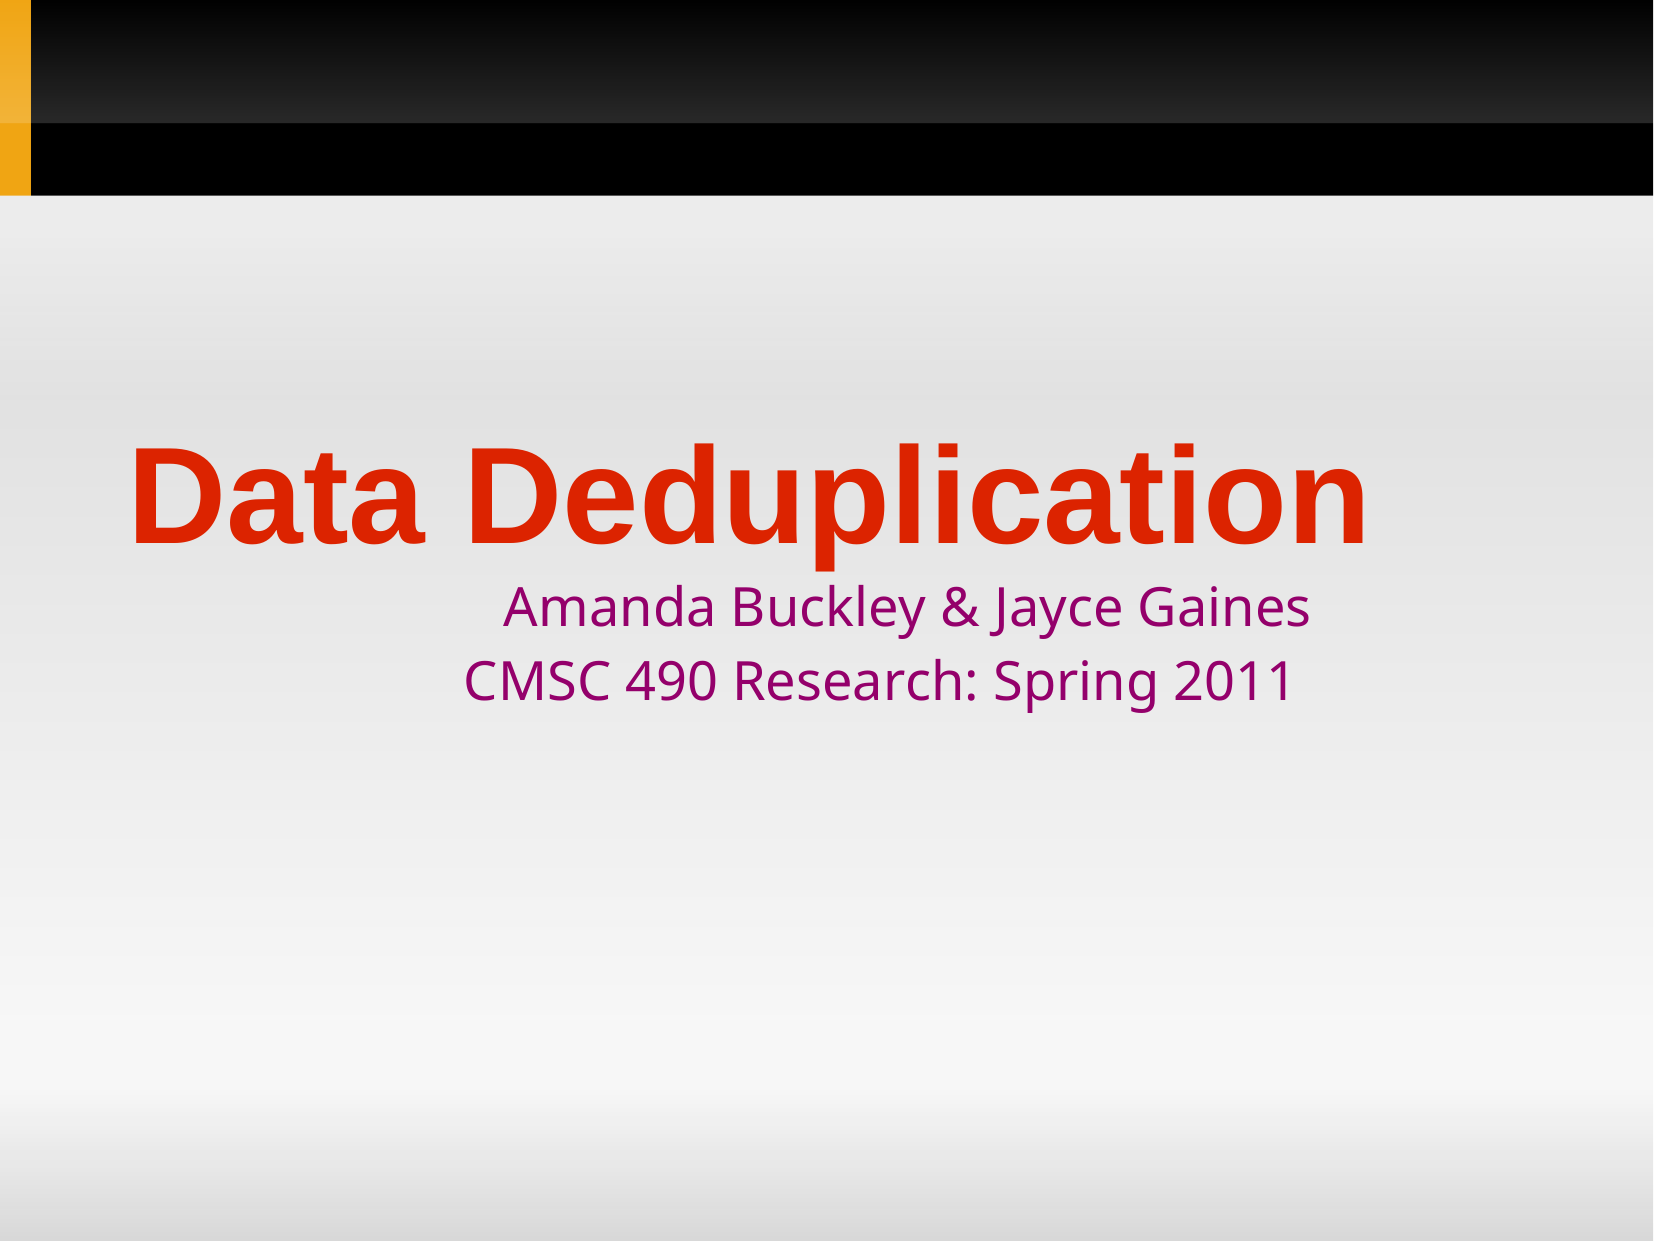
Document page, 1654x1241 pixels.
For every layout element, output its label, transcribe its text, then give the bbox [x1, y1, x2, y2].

picture [0, 0, 1654, 1241]
title Data Deduplication [127, 392, 1576, 601]
title Amanda Buckley & Jayce Gaines CMSC 490 Research: Spring 2011 [368, 579, 1313, 706]
